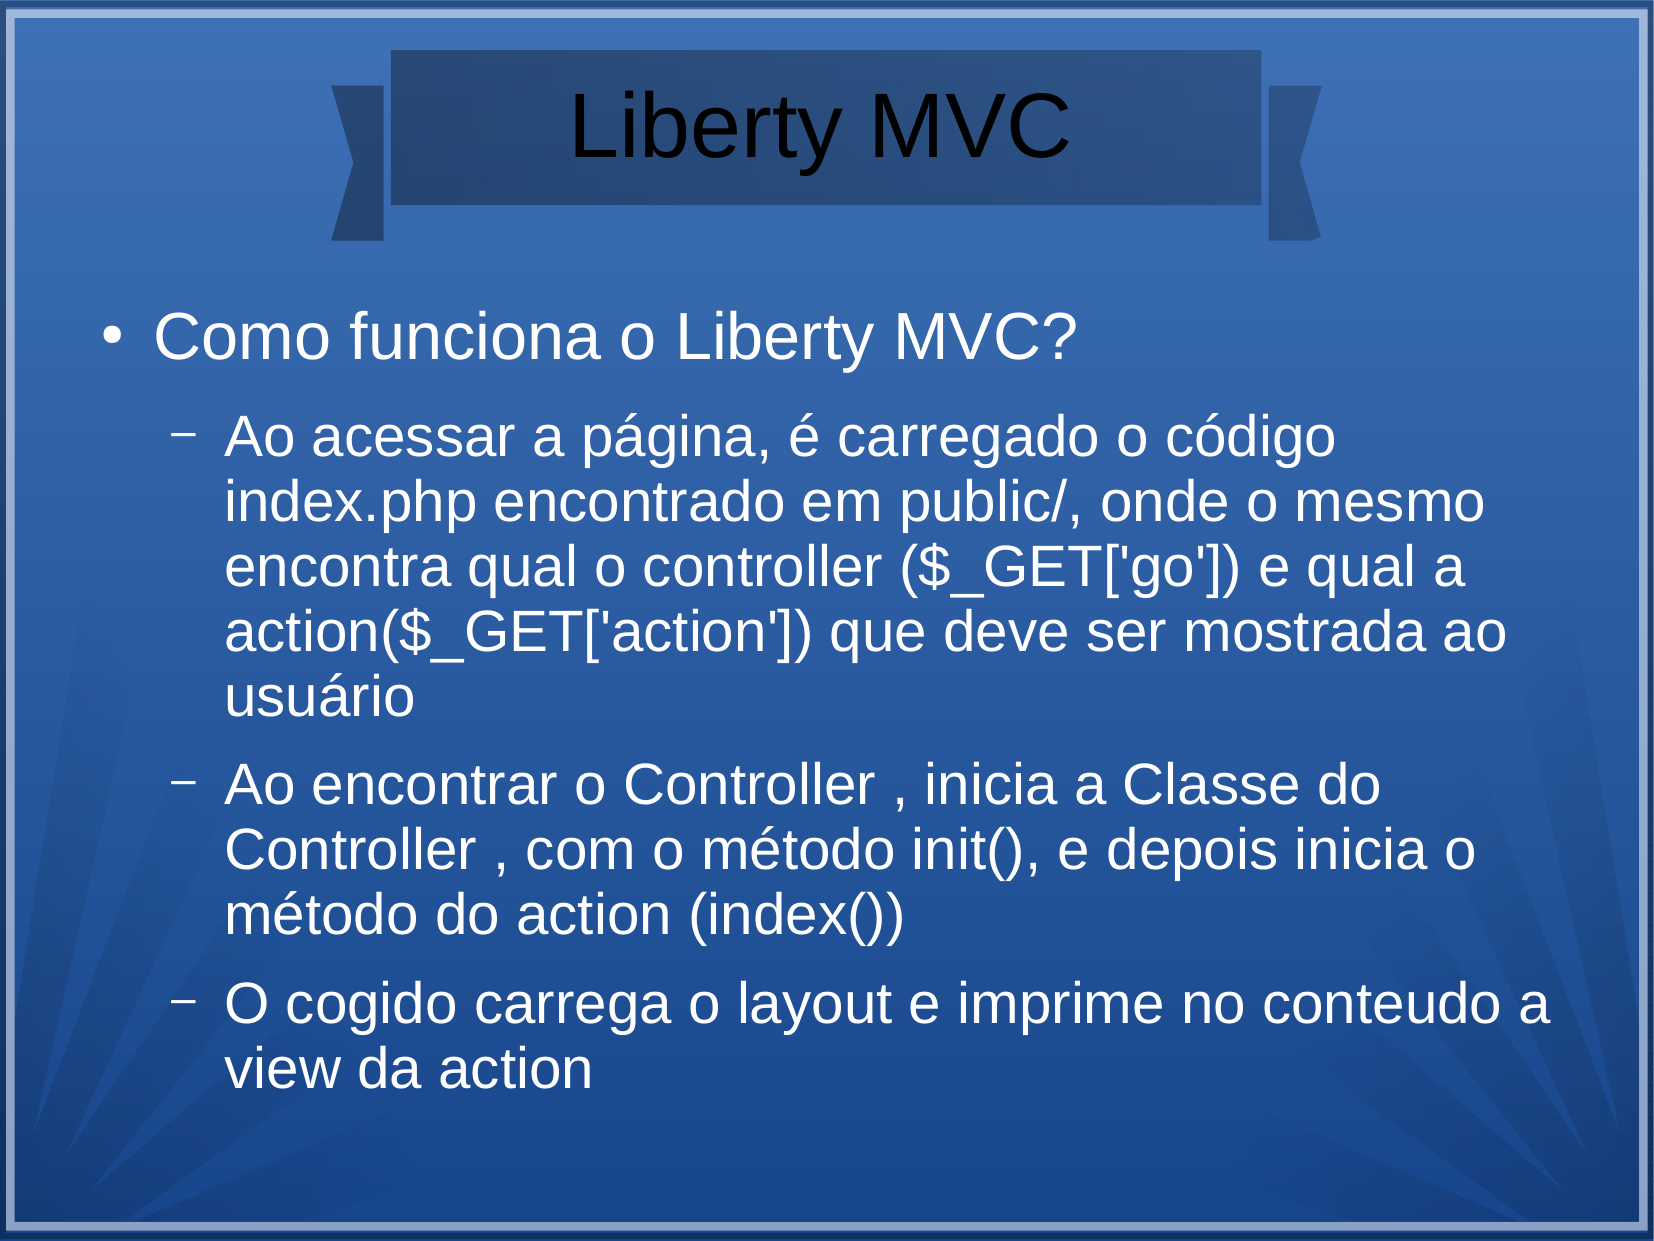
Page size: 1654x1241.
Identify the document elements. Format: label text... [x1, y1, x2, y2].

title Liberty MVC [389, 47, 1264, 205]
list Como funciona o Liberty MVC? Ao acessar a página, é carregado o código index.php encontrado em public/, onde o mesmo encontra qual o controller ($_GET['go']) e qual a action($_GET['action']) que deve ser mostrada ao usuário Ao encontrar o Controller , inicia a Classe do Controller , com o método init(), e depois inicia o método do action (index()) O cogido carrega o layout e imprime no conteudo a view da action [82, 299, 1571, 1241]
